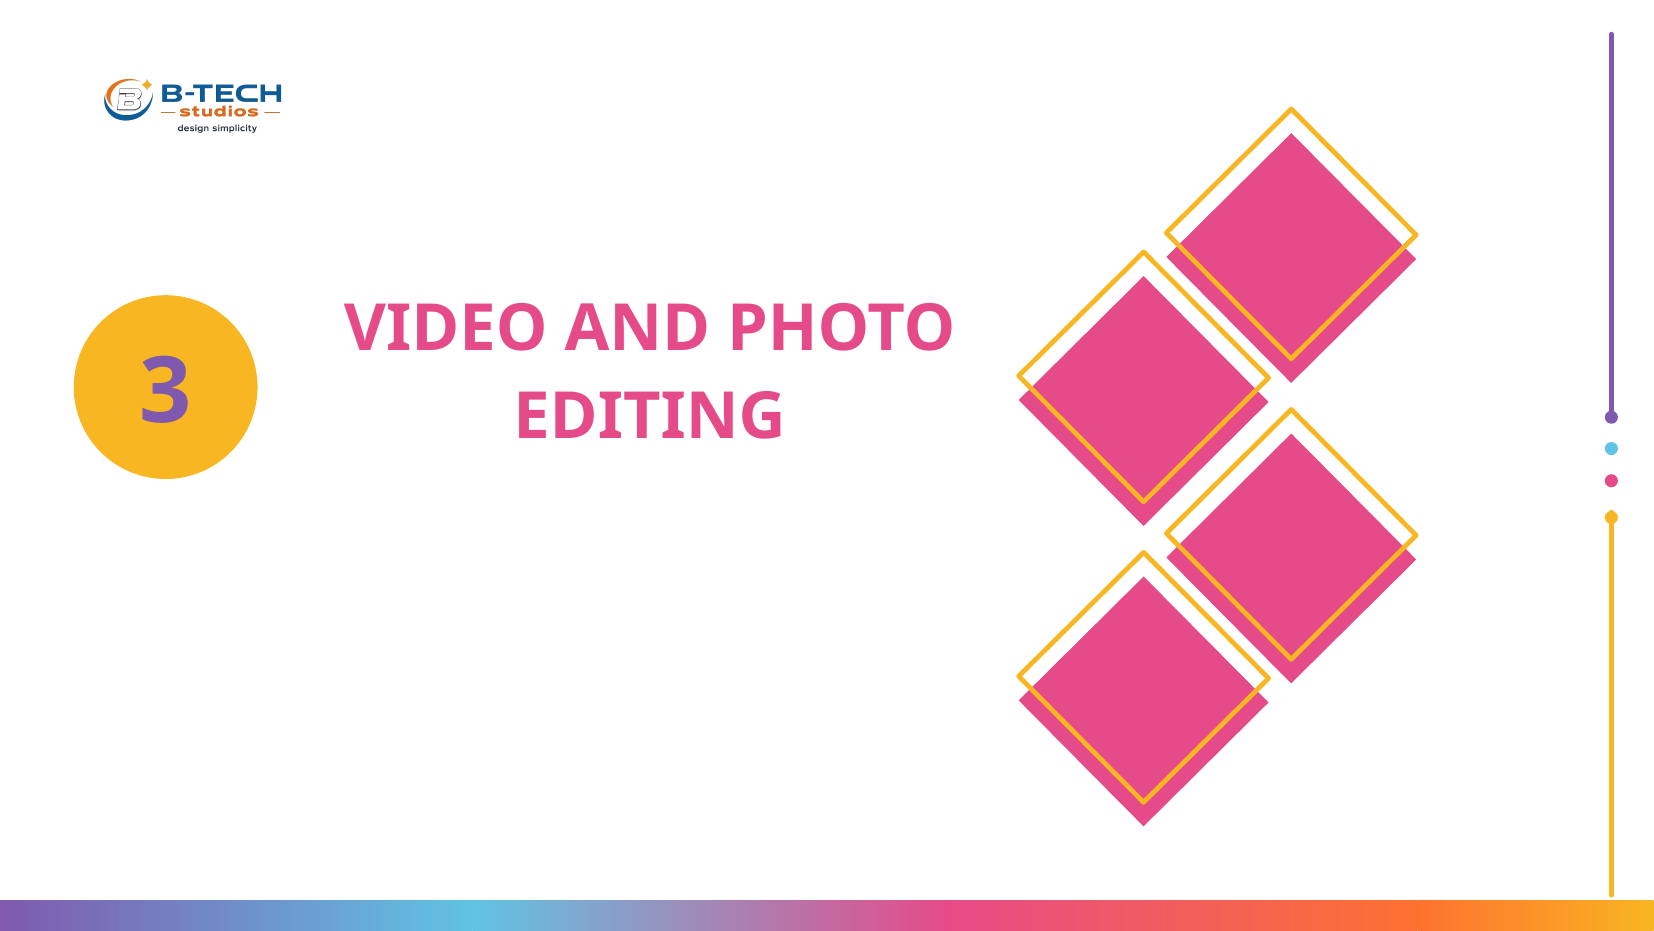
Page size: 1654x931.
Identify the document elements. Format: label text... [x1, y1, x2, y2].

text_box 3 [73, 295, 258, 479]
title VIDEO AND PHOTO EDITING [295, 280, 1004, 458]
picture [37, 0, 368, 221]
